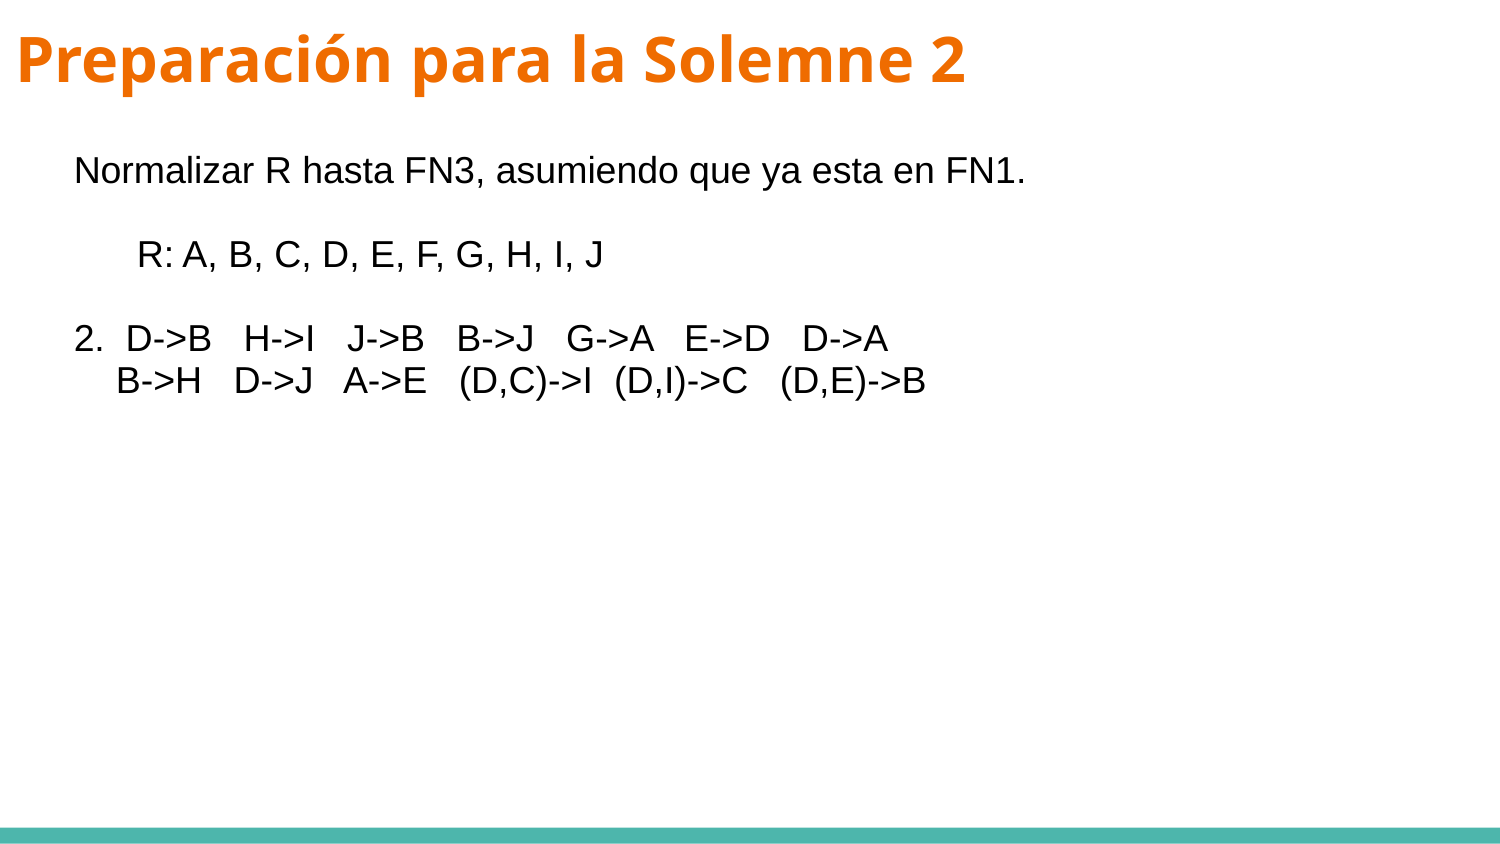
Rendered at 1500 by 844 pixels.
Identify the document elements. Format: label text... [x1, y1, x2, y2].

text_box Normalizar R hasta FN3, asumiendo que ya esta en FN1. R: A, B, C, D, E, F, G, H, I, J 2. D->B H->I J->B B->J G->A E->D D->A B->H D->J A->E (D,C)->I (D,I)->C (D,E)->B [59, 141, 1430, 535]
title Preparación para la Solemne 2 [0, 0, 1398, 116]
